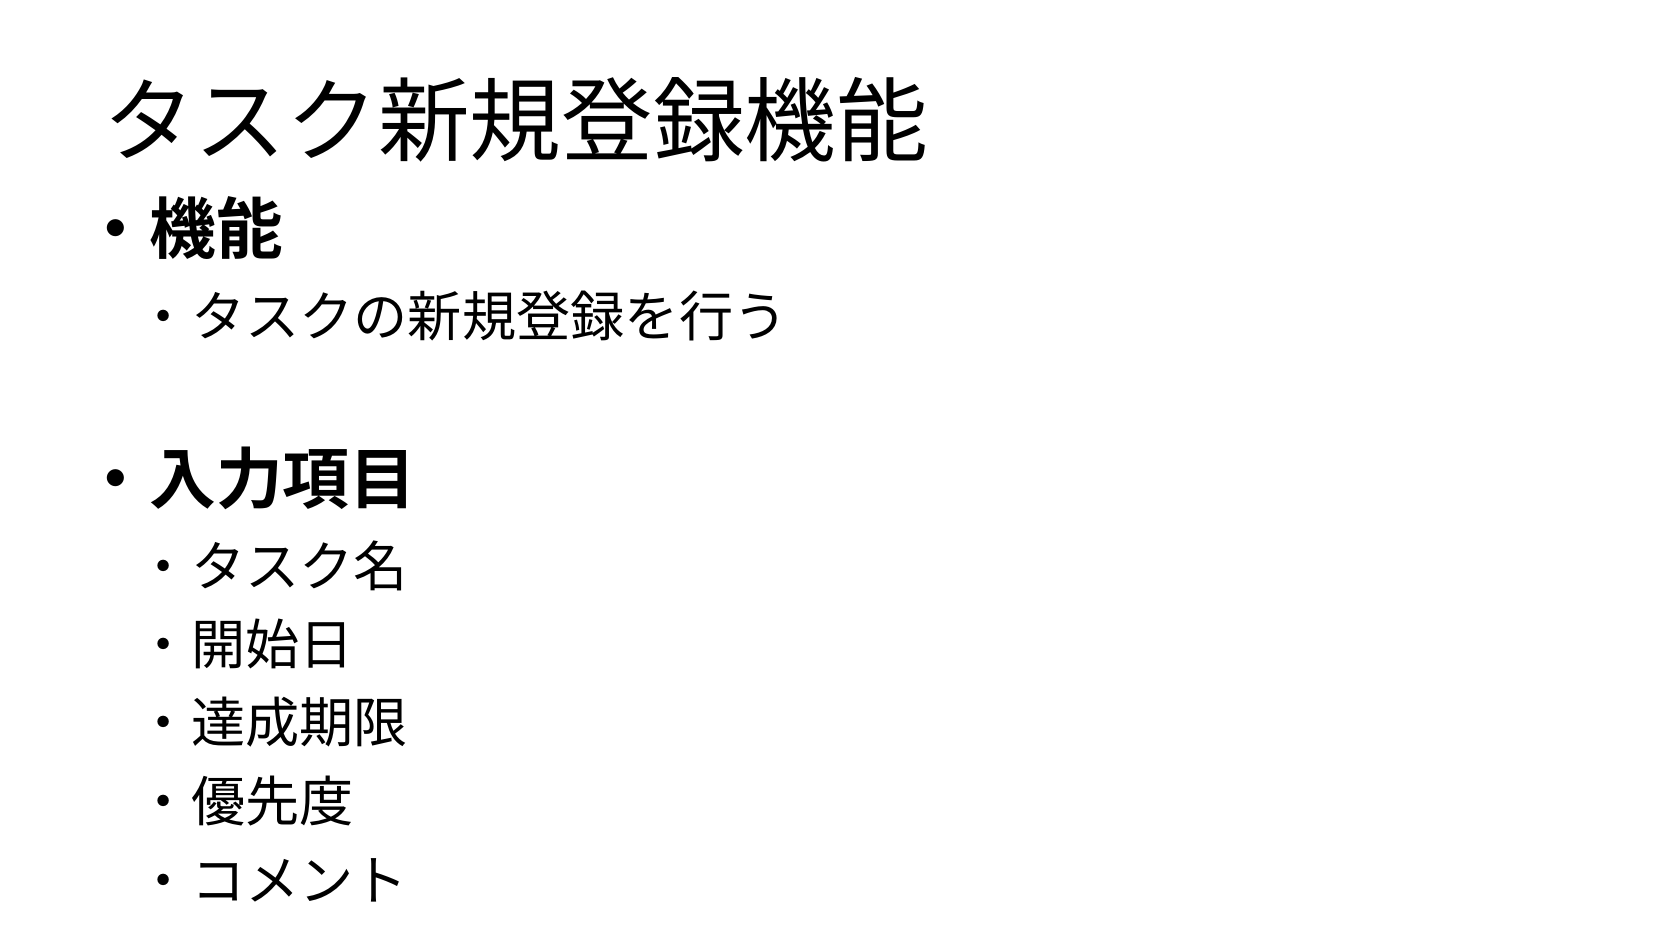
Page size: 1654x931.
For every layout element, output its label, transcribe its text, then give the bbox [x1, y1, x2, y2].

subtitle ・機能 ・タスクの新規登録を行う ・入力項目 ・タスク名 ・開始日 ・達成期限 ・優先度 ・コメント ・画像 ・タスクグループ [82, 176, 1571, 876]
title タスク新規登録機能 [82, 37, 1571, 176]
